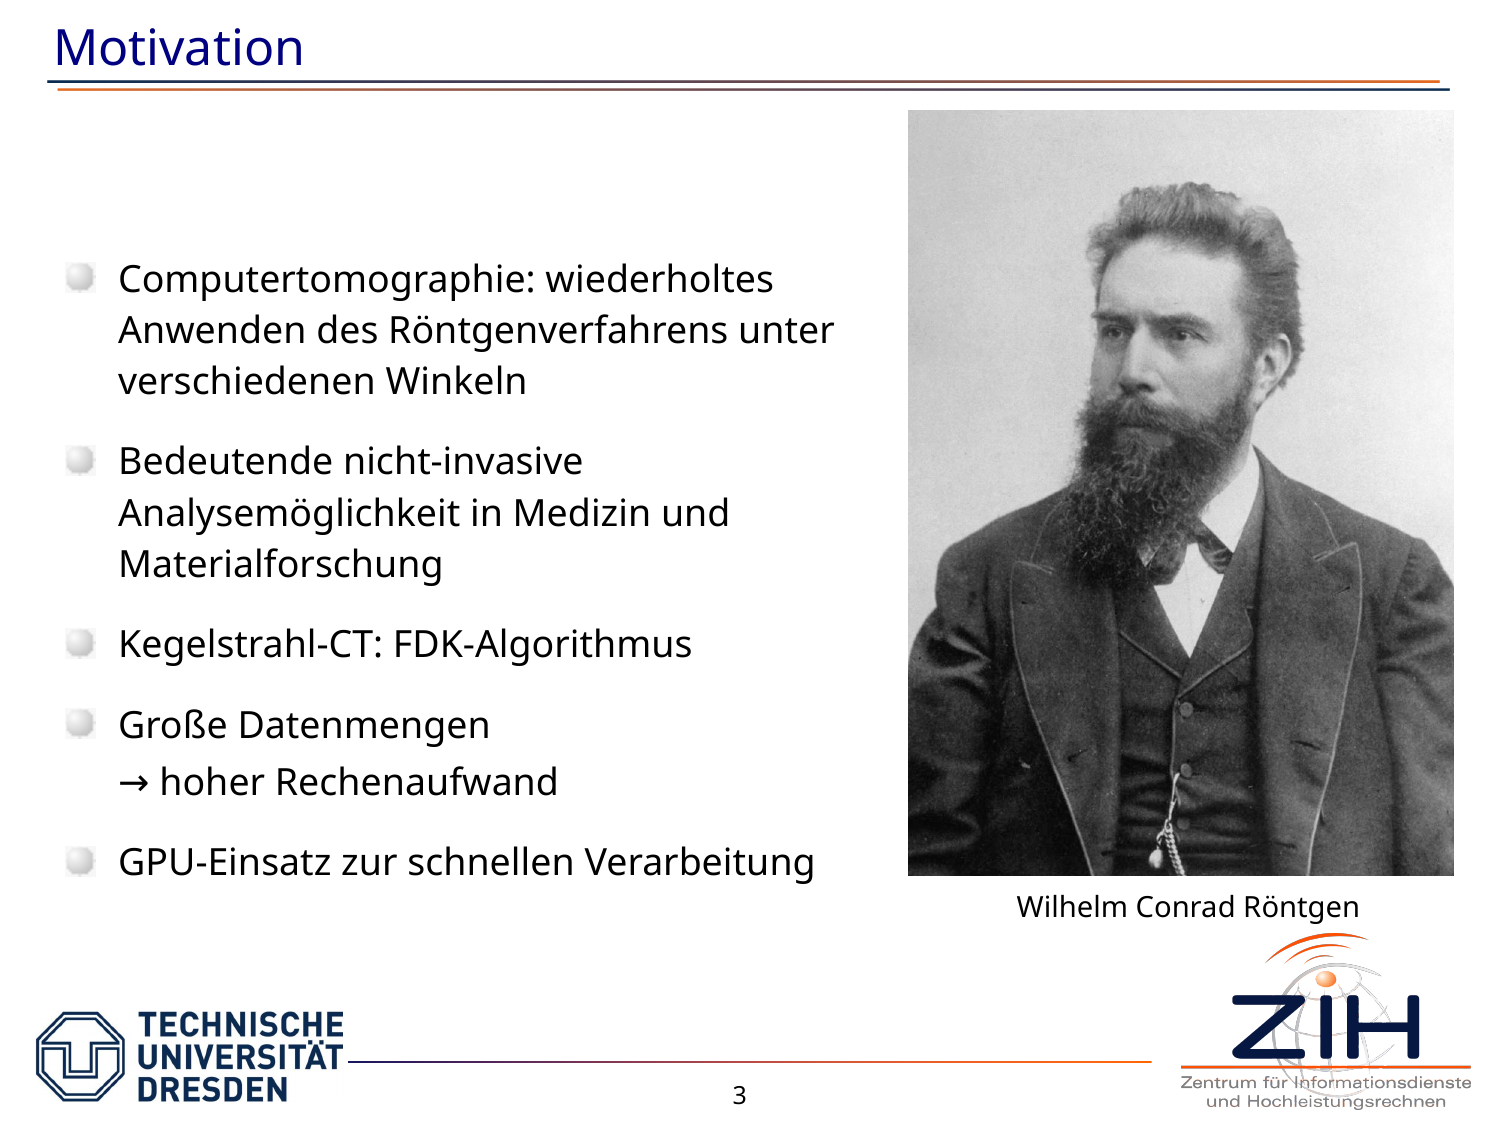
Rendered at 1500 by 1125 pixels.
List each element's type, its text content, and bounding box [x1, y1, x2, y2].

picture [1181, 933, 1471, 1110]
picture [908, 110, 1454, 876]
text_box Wilhelm Conrad Röntgen [1001, 879, 1359, 923]
title Motivation [53, 12, 1453, 81]
picture [35, 1011, 343, 1102]
picture [47, 80, 1450, 91]
list Computertomographie: wiederholtes Anwenden des Röntgenverfahrens unter verschiedenen Winkeln Bedeutende nicht-invasive Analysemöglichkeit in Medizin und Materialforschung Kegelstrahl-CT: FDK-Algorithmus Große Datenmengen → hoher Rechenaufwand GPU-Einsatz zur schnellen Verarbeitung [29, 118, 901, 941]
